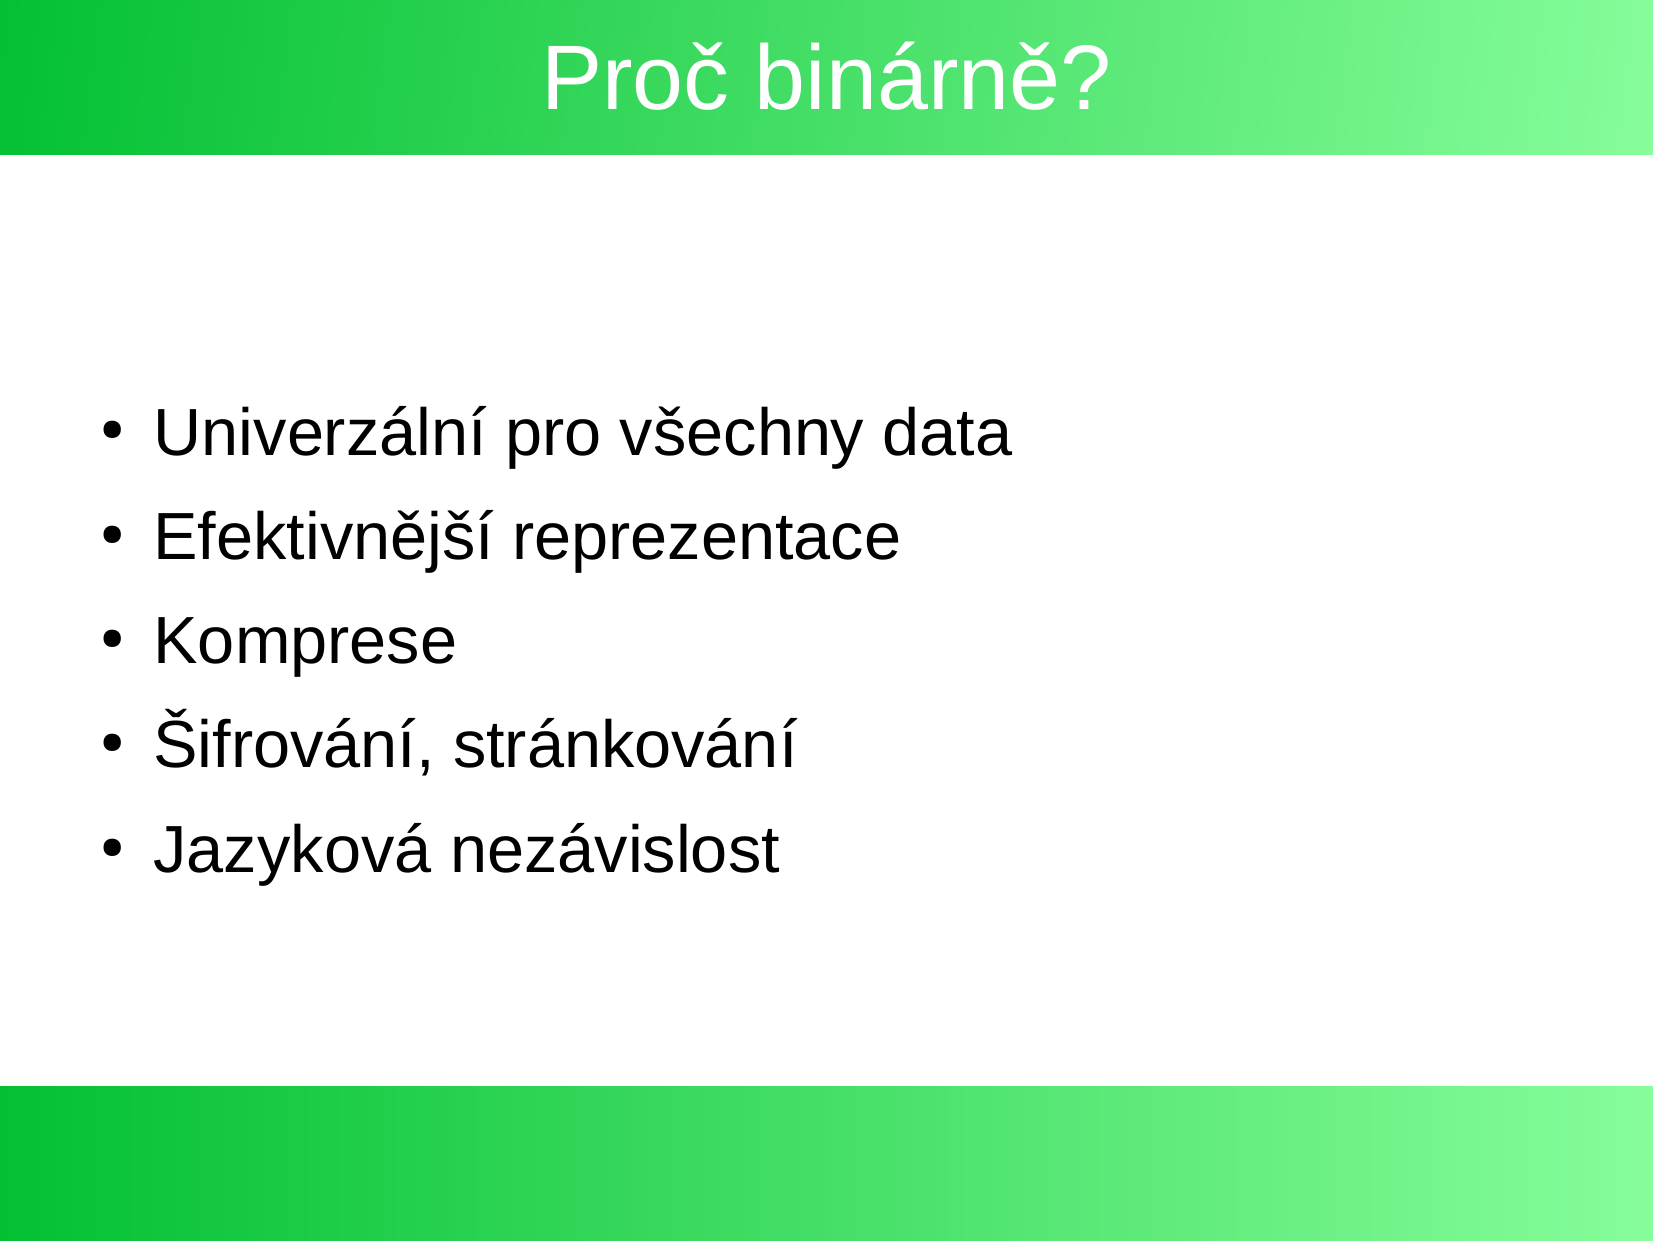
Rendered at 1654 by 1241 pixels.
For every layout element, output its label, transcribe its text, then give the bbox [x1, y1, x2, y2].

title Proč binárně? [82, 25, 1571, 130]
list Univerzální pro všechny data Efektivnější reprezentace Komprese Šifrování, stránkování Jazyková nezávislost [82, 290, 1571, 1010]
